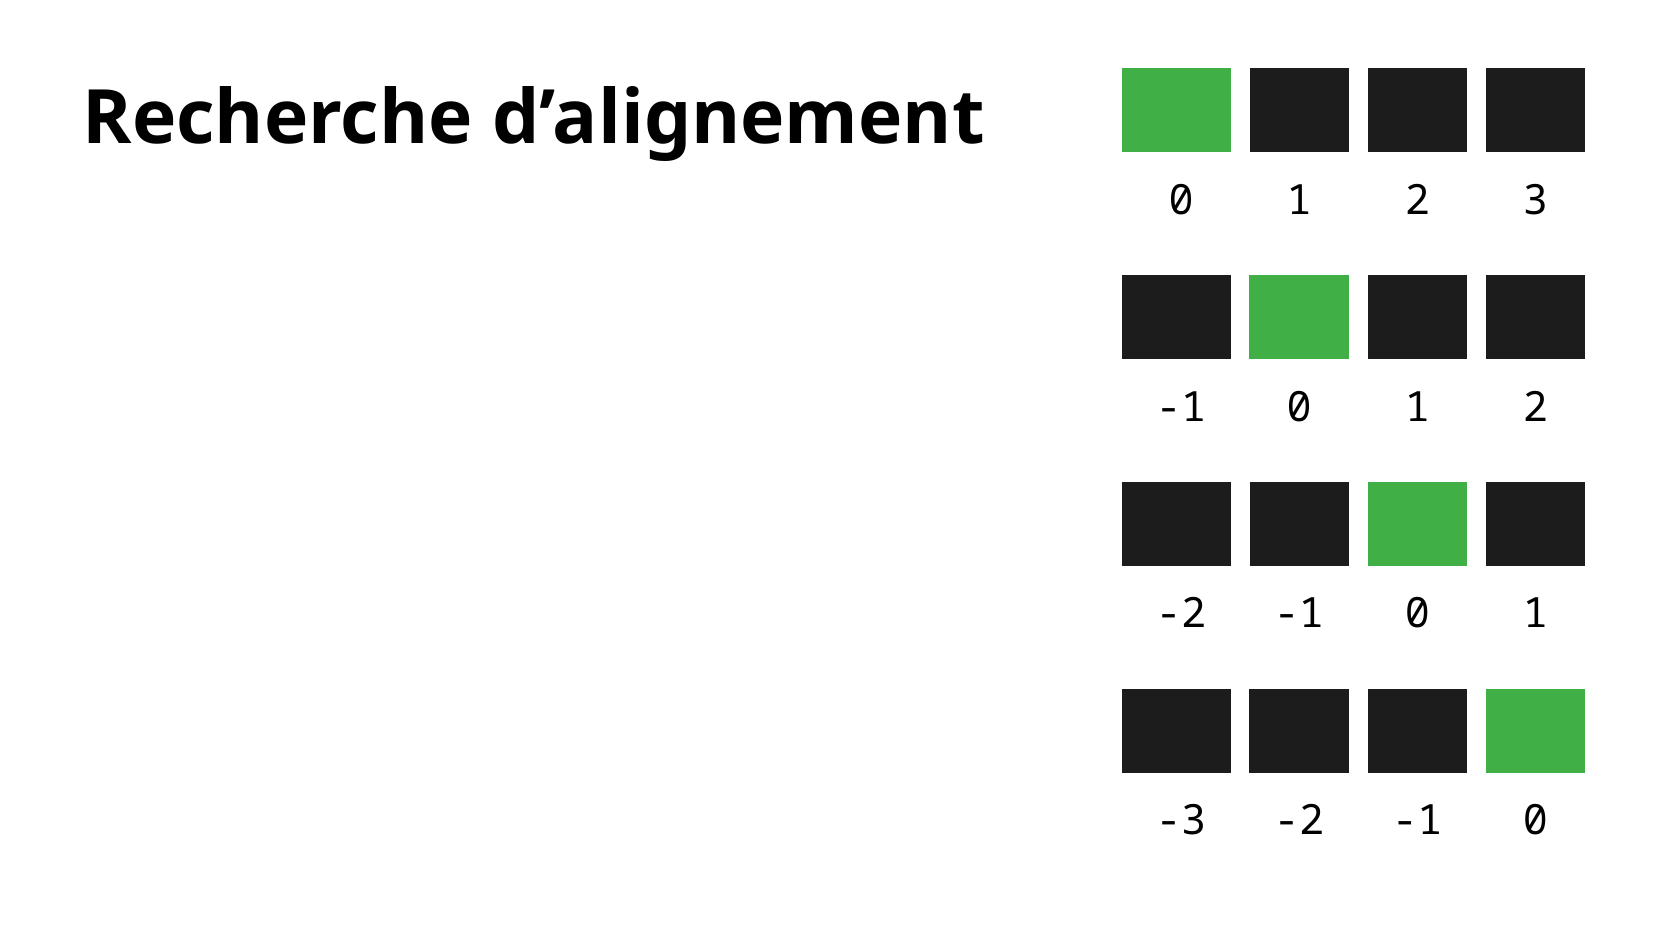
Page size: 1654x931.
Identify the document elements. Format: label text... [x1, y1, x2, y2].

table_header [1122, 689, 1231, 773]
table_header [1368, 482, 1467, 566]
table_header [1368, 275, 1467, 359]
table_cell 1 [1250, 193, 1349, 234]
table_cell -1 [1250, 585, 1349, 648]
table_cell 0 [1249, 378, 1349, 441]
table_cell -3 [1122, 791, 1231, 854]
table_cell 1 [1368, 378, 1467, 441]
table_header [1486, 482, 1585, 566]
title Recherche d’alignement [82, 37, 1571, 193]
table_cell 0 [1486, 791, 1585, 854]
table_cell -2 [1249, 791, 1349, 854]
table_cell -1 [1368, 791, 1467, 854]
table_cell 2 [1368, 193, 1467, 234]
table_header [1250, 482, 1349, 566]
table_header [1571, 68, 1585, 152]
table_header [1486, 689, 1585, 773]
table_cell -1 [1122, 378, 1231, 441]
table_header [1368, 689, 1467, 773]
table_header [1486, 275, 1585, 359]
table_header [1249, 689, 1349, 773]
table_header [1122, 275, 1231, 359]
table_header [1249, 275, 1349, 359]
table_header [1122, 482, 1231, 566]
table_cell 2 [1486, 378, 1585, 441]
table_cell -2 [1122, 585, 1231, 648]
table_cell 1 [1486, 585, 1585, 648]
table_cell 0 [1174, 193, 1182, 205]
table_cell 0 [1368, 585, 1467, 648]
table_cell 3 [1486, 171, 1585, 234]
table_cell 0 [1177, 193, 1187, 211]
table_cell 0 [1122, 193, 1231, 234]
